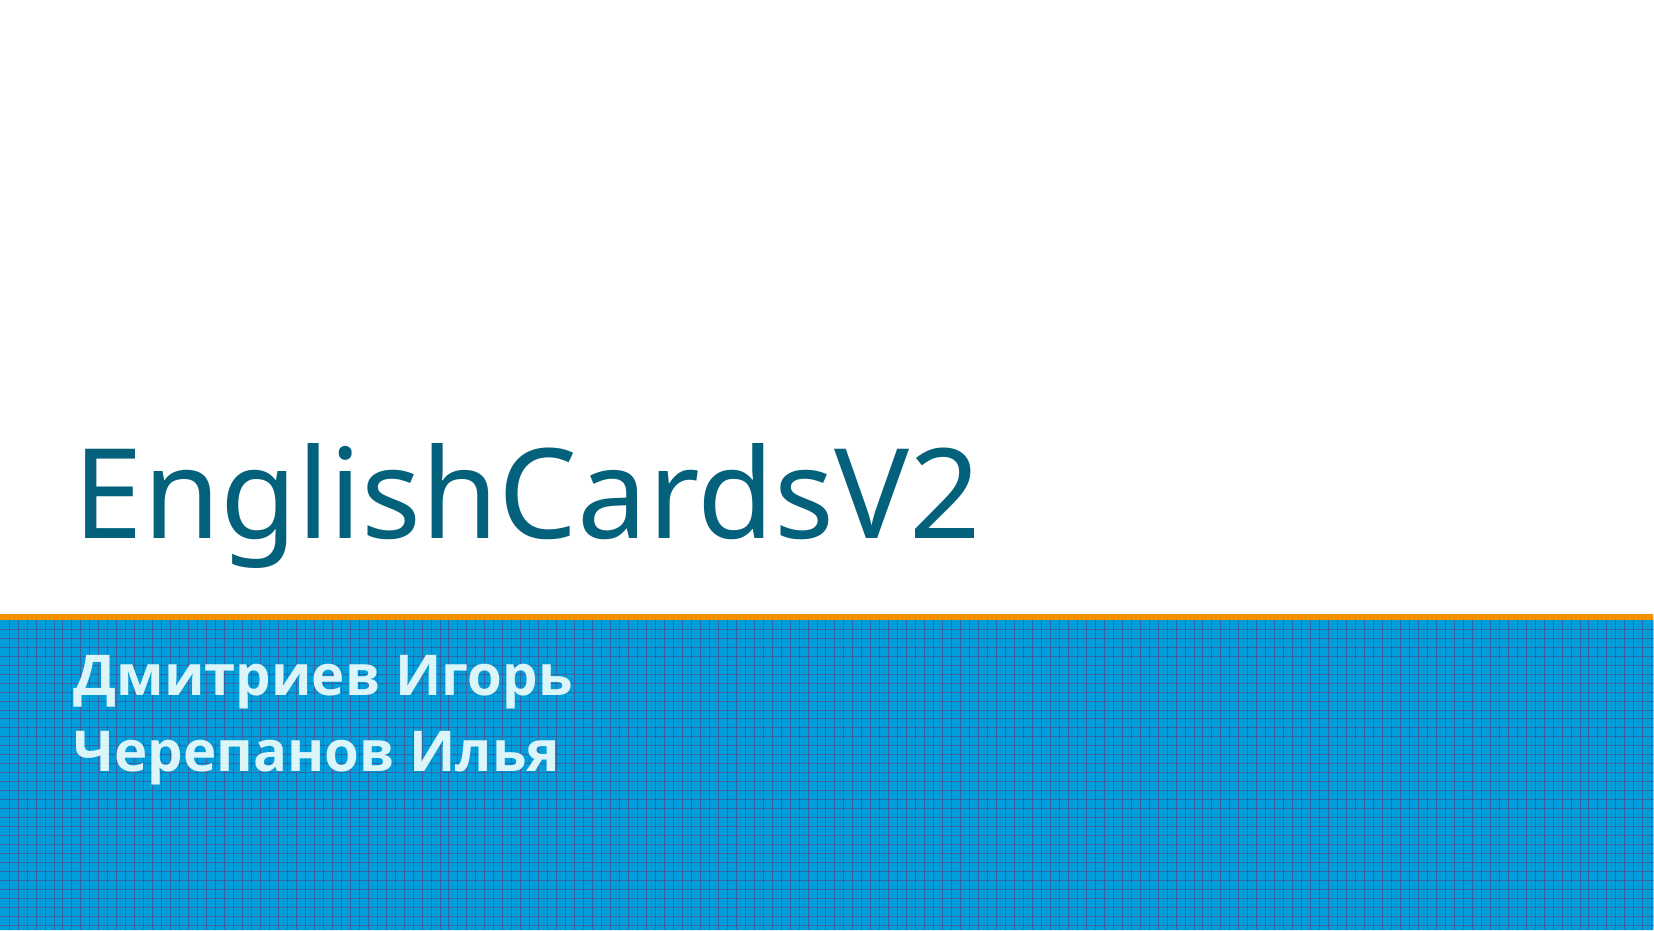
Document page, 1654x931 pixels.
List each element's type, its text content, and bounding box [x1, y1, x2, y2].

title EnglishCardsV2 [73, 44, 1551, 576]
subtitle Дмитриев Игорь Черепанов Илья [73, 634, 1551, 827]
